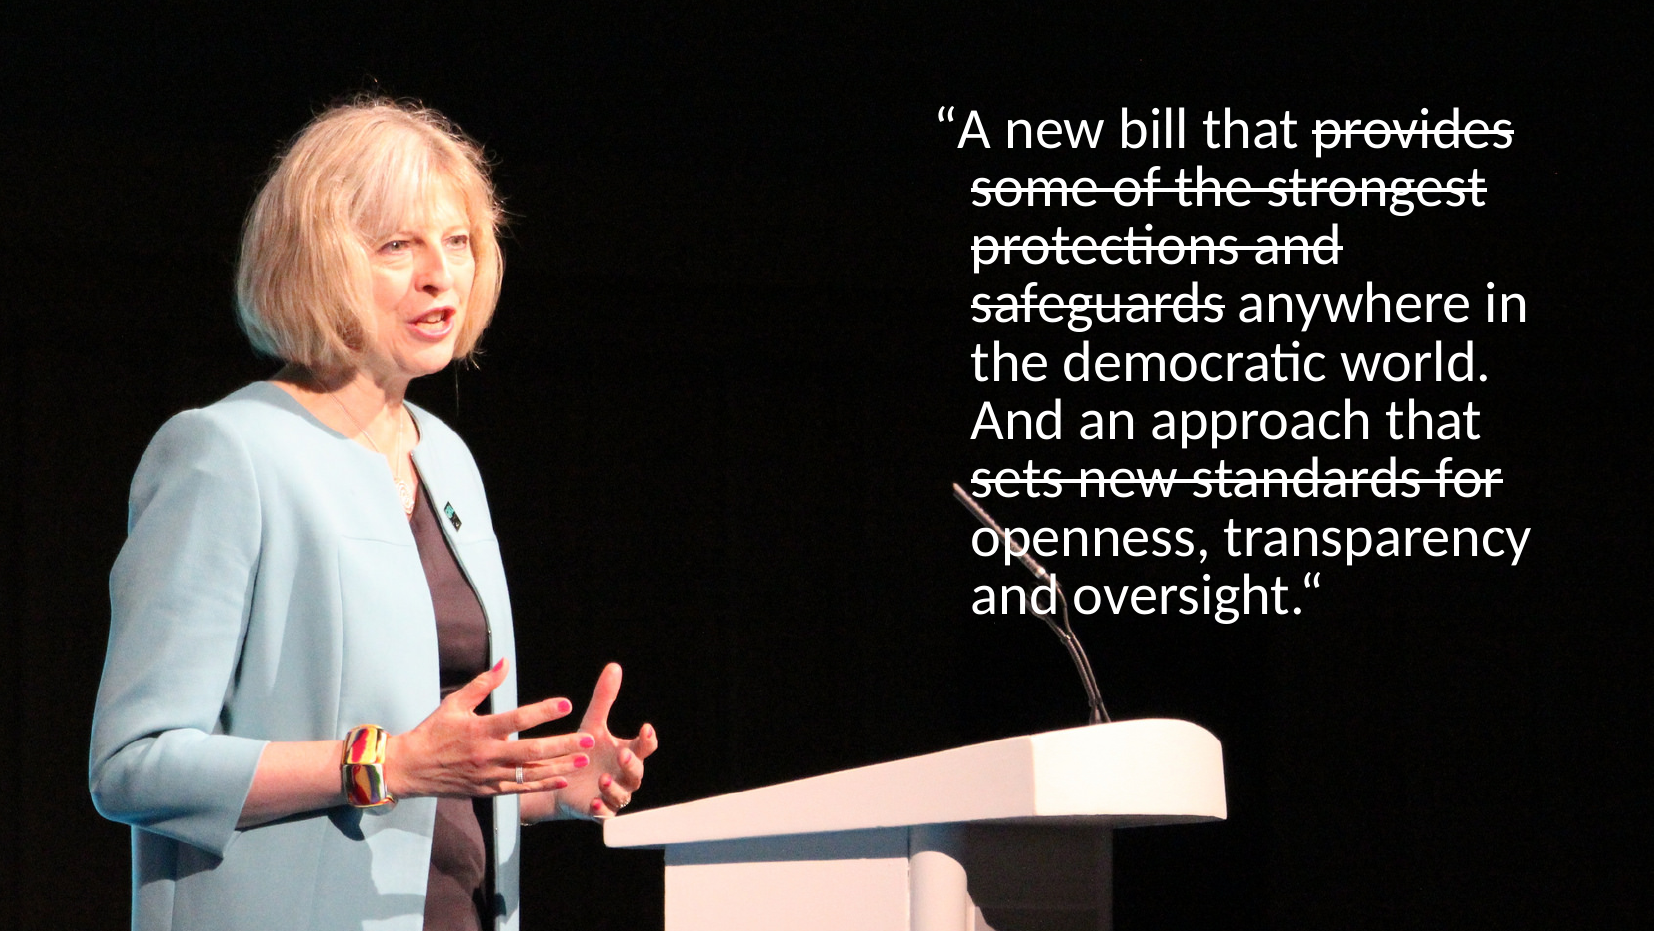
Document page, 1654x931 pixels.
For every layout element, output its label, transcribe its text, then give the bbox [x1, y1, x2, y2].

picture [0, 0, 1654, 931]
list “A new bill that provides some of the strongest protections and safeguards anywhere in the democratic world. And an approach that sets new standards for openness, transparency and oversight.“ [933, 104, 1571, 644]
